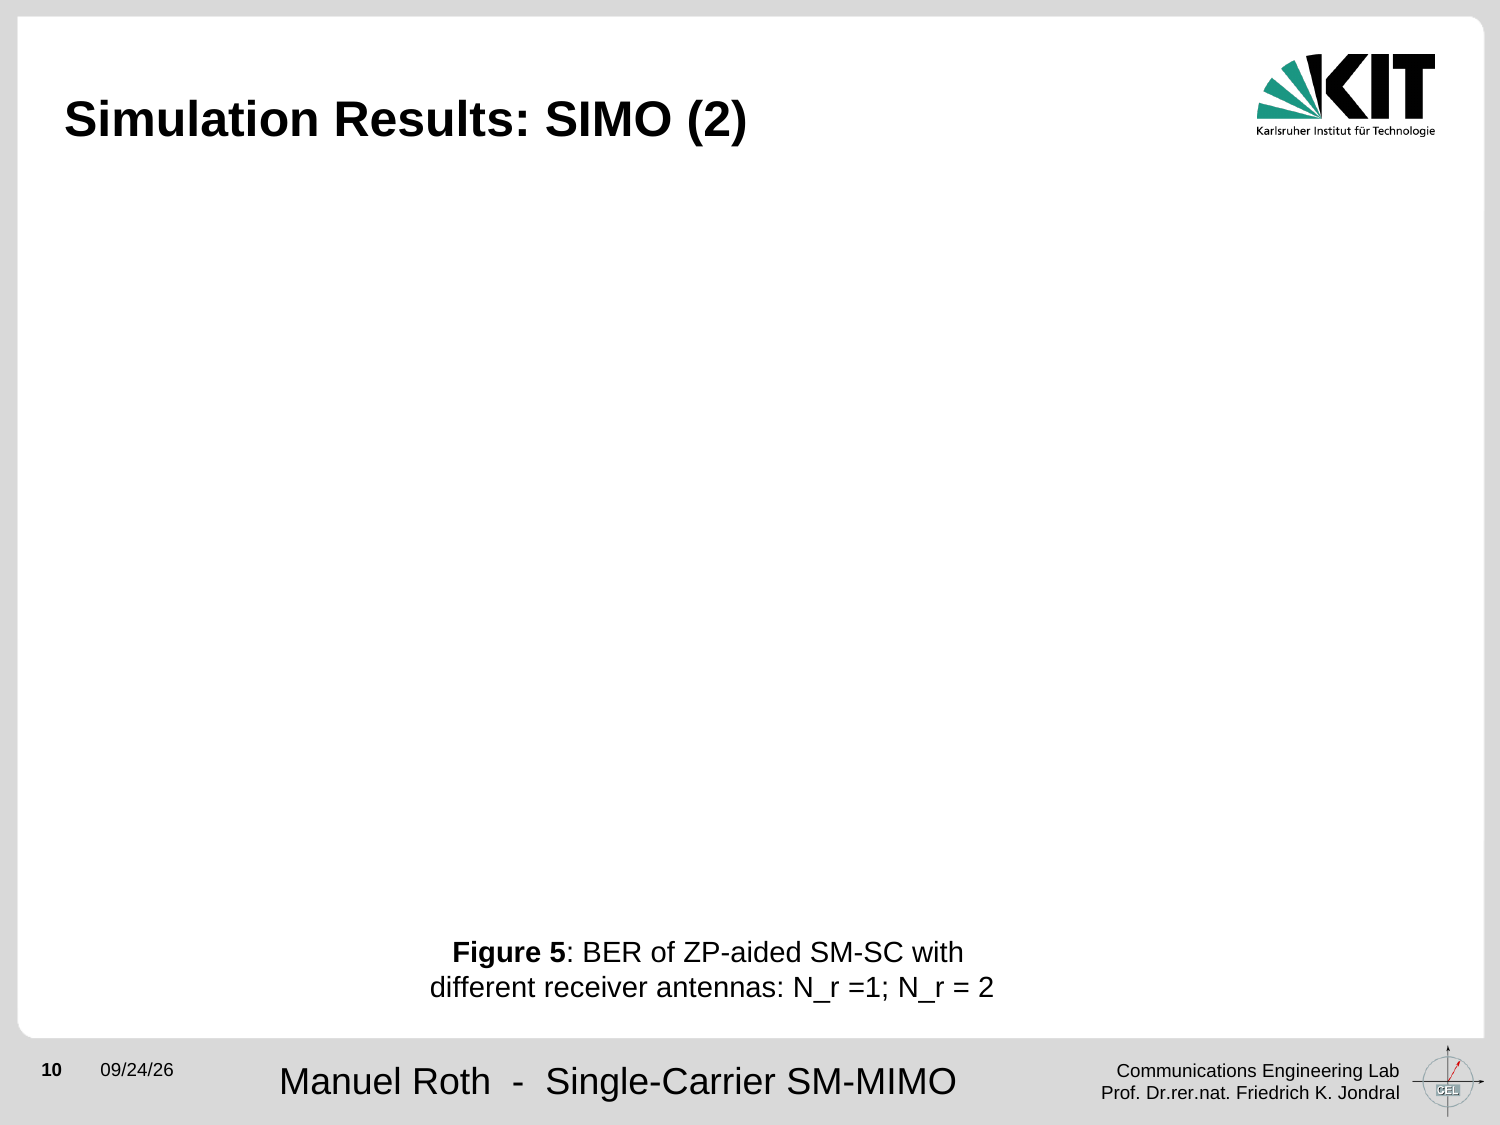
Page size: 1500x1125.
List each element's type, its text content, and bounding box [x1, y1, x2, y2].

text_box Figure 5: BER of ZP-aided SM-SC with different receiver antennas: N_r =1; N_r = 2 [300, 925, 1126, 1011]
title Simulation Results: SIMO (2) [64, 54, 1198, 147]
picture [0, 0, 1500, 1125]
